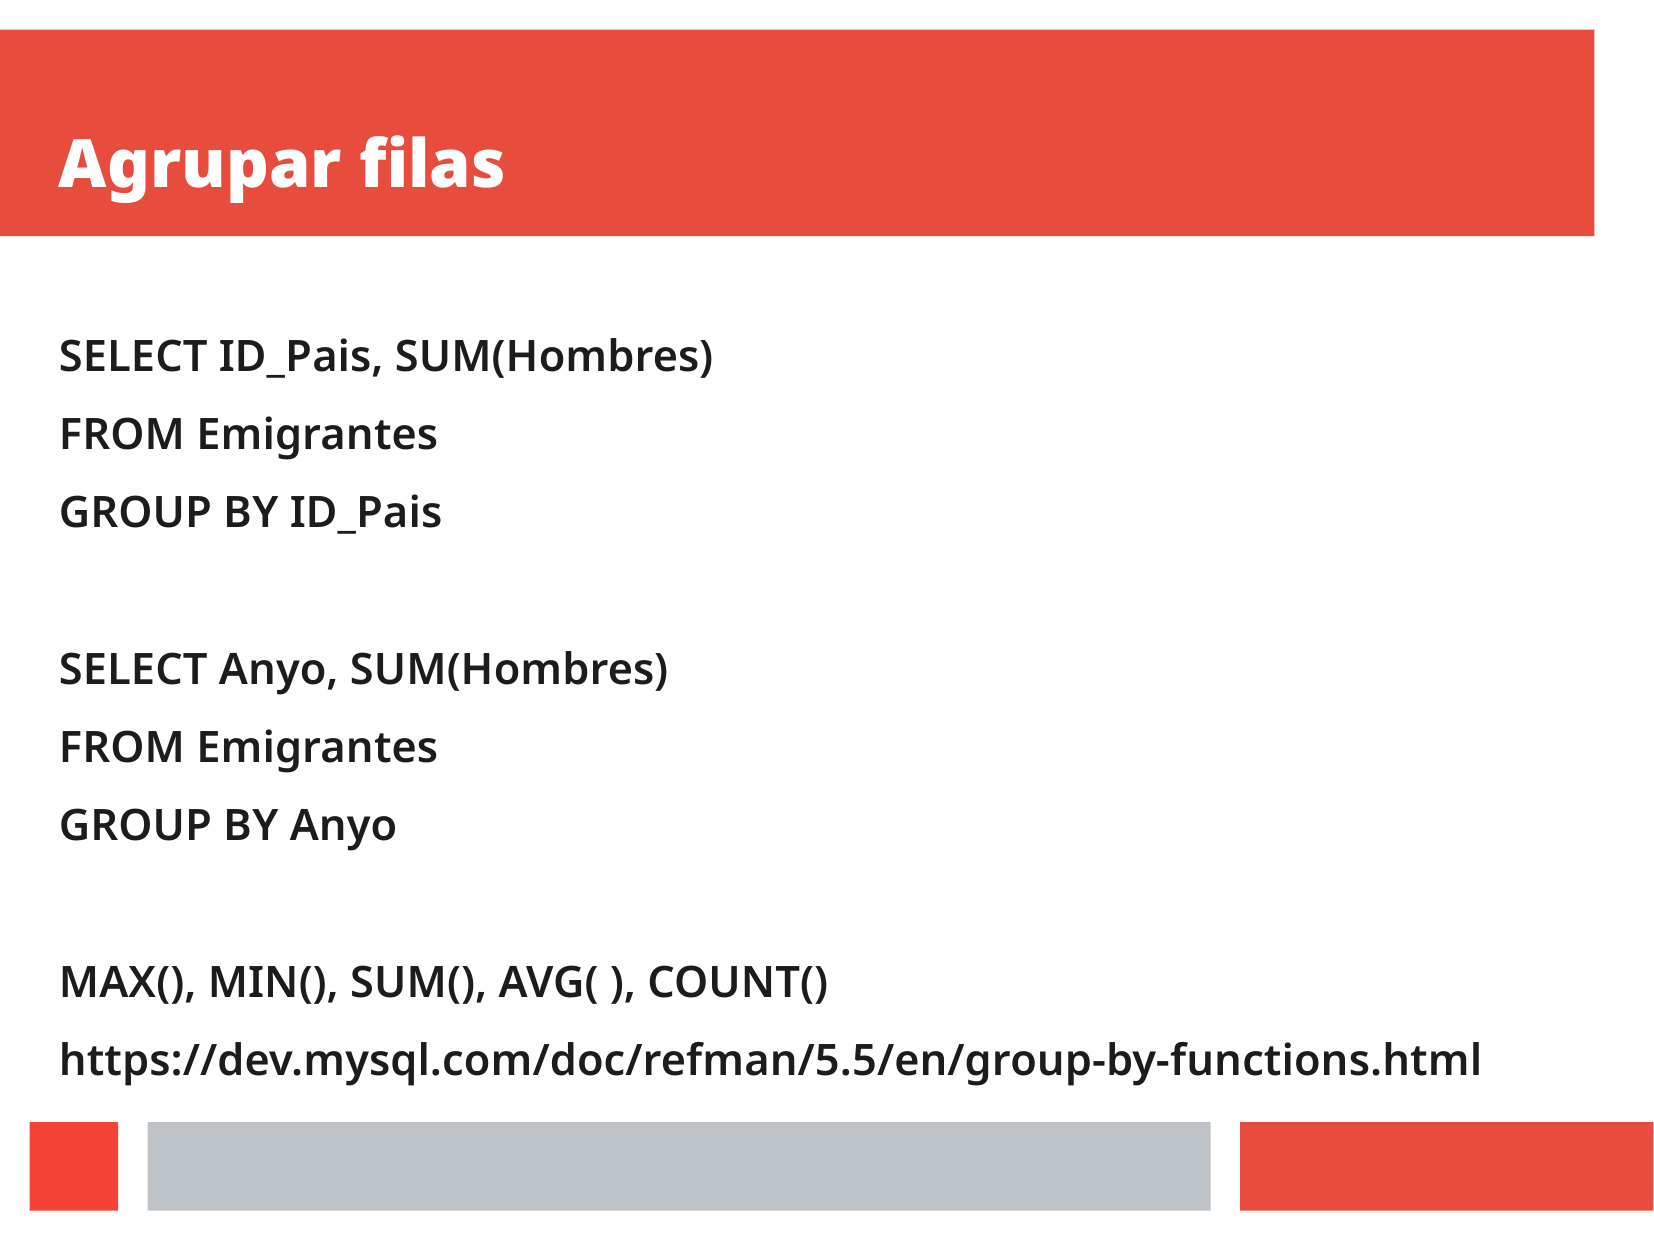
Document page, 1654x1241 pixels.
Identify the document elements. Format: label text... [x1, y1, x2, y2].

title Agrupar filas [59, 59, 1595, 207]
list SELECT ID_Pais, SUM(Hombres) FROM Emigrantes GROUP BY ID_Pais SELECT Anyo, SUM(Hombres) FROM Emigrantes GROUP BY Anyo MAX(), MIN(), SUM(), AVG( ), COUNT() https://dev.mysql.com/doc/refman/5.5/en/group-by-functions.html [59, 324, 1565, 1093]
